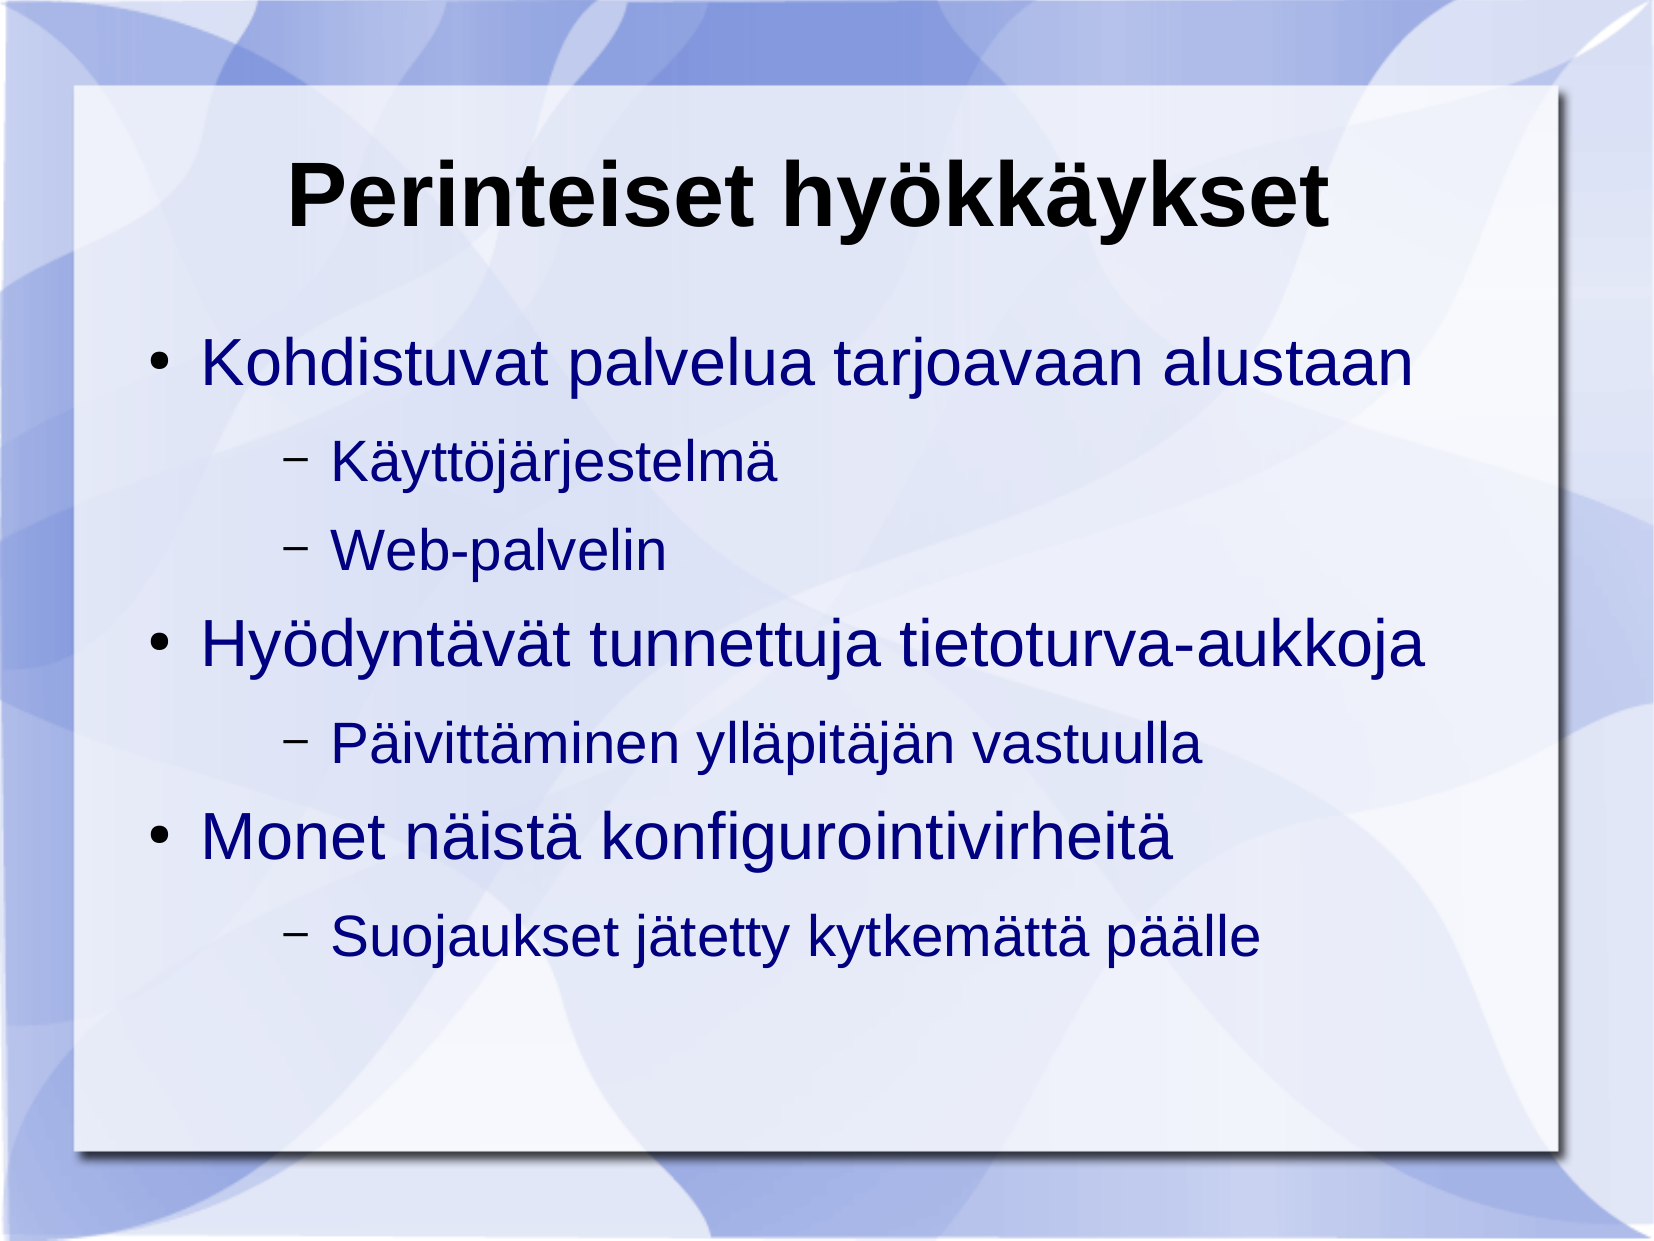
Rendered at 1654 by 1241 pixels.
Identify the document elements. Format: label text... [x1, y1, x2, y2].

title Perinteiset hyökkäykset [82, 90, 1536, 298]
picture [0, 0, 1654, 1241]
list Kohdistuvat palvelua tarjoavaan alustaan Käyttöjärjestelmä Web-palvelin Hyödyntävät tunnettuja tietoturva-aukkoja Päivittäminen ylläpitäjän vastuulla Monet näistä konfigurointivirheitä Suojaukset jätetty kytkemättä päälle [129, 324, 1489, 975]
